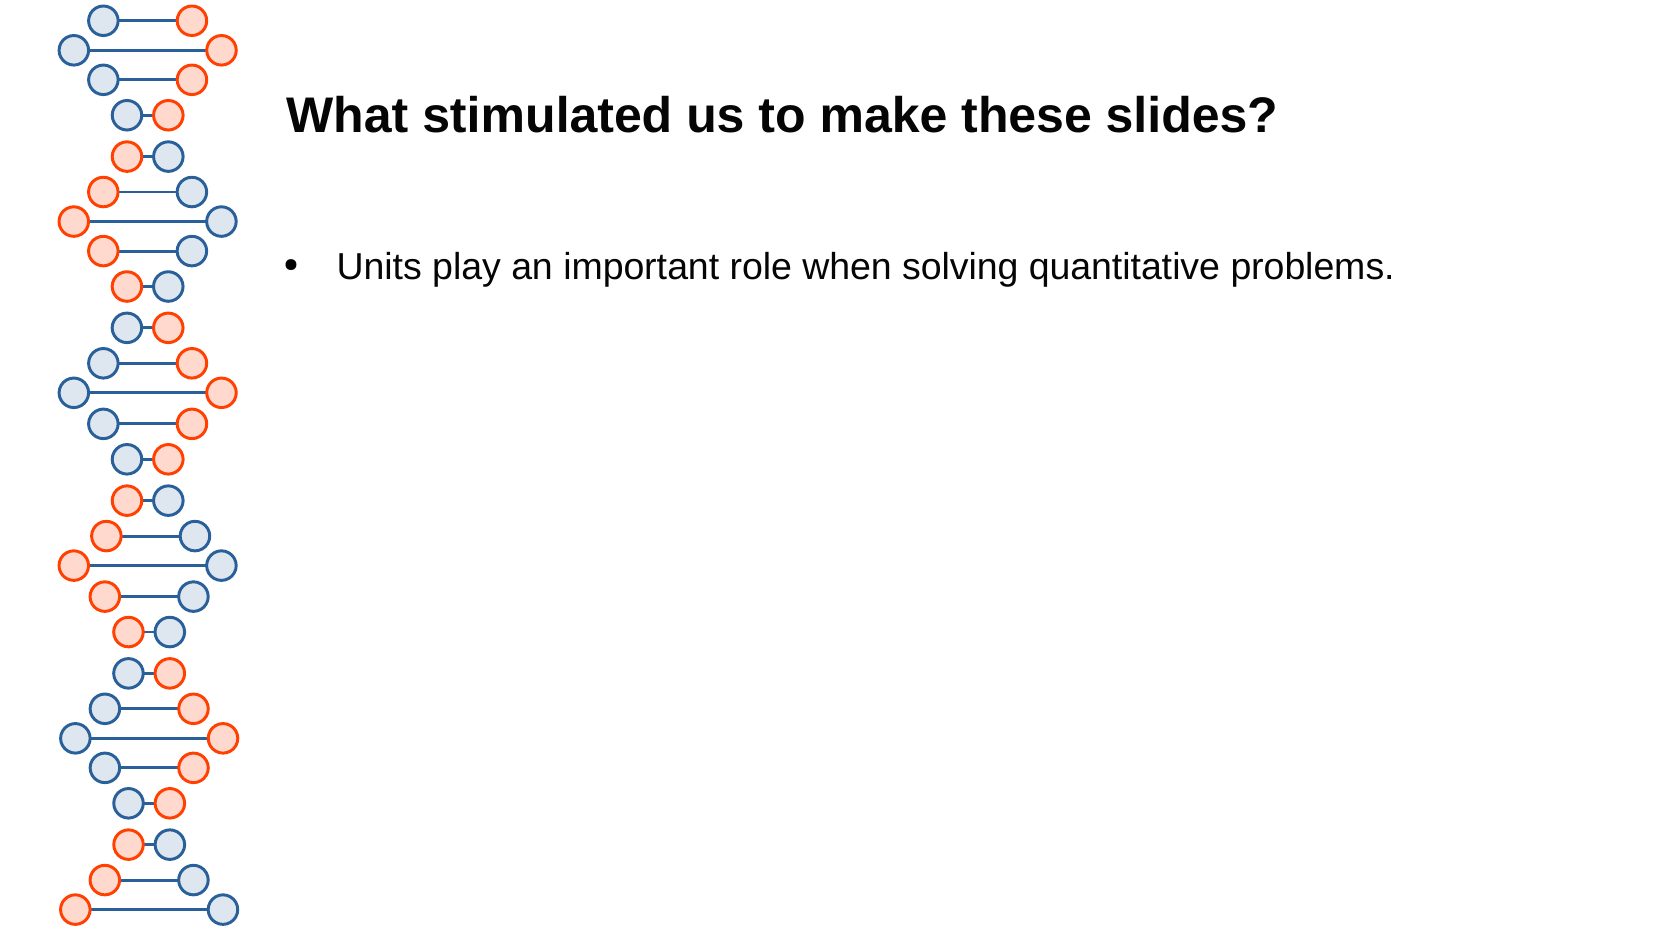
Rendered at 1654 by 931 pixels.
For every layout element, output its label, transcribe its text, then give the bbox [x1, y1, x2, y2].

title What stimulated us to make these slides? [286, 37, 1299, 193]
list Units play an important role when solving quantitative problems. [265, 224, 1595, 901]
